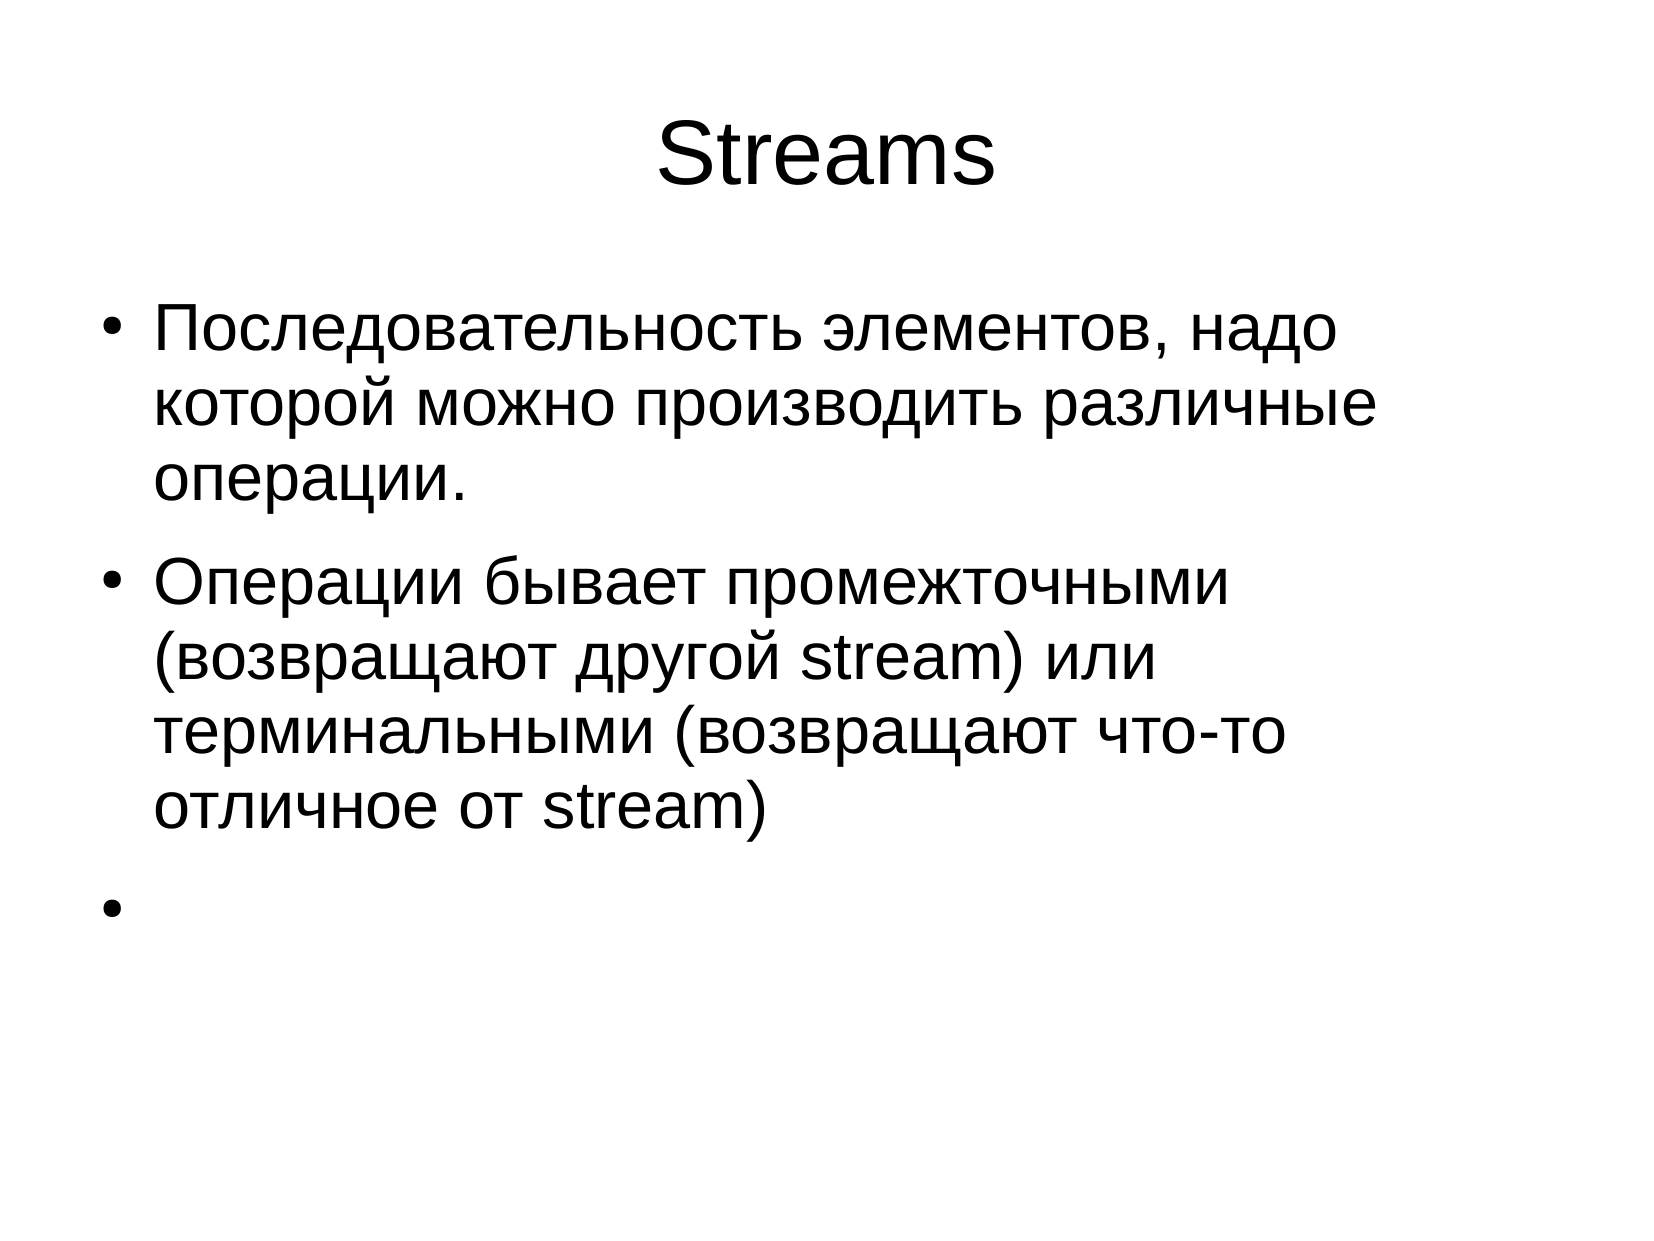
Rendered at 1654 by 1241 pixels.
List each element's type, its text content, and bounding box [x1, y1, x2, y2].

list Последовательность элементов, надо которой можно производить различные операции. Операции бывает промежточными (возвращают другой stream) или терминальными (возвращают что-то отличное от stream) [82, 290, 1571, 1010]
title Streams [82, 49, 1571, 257]
